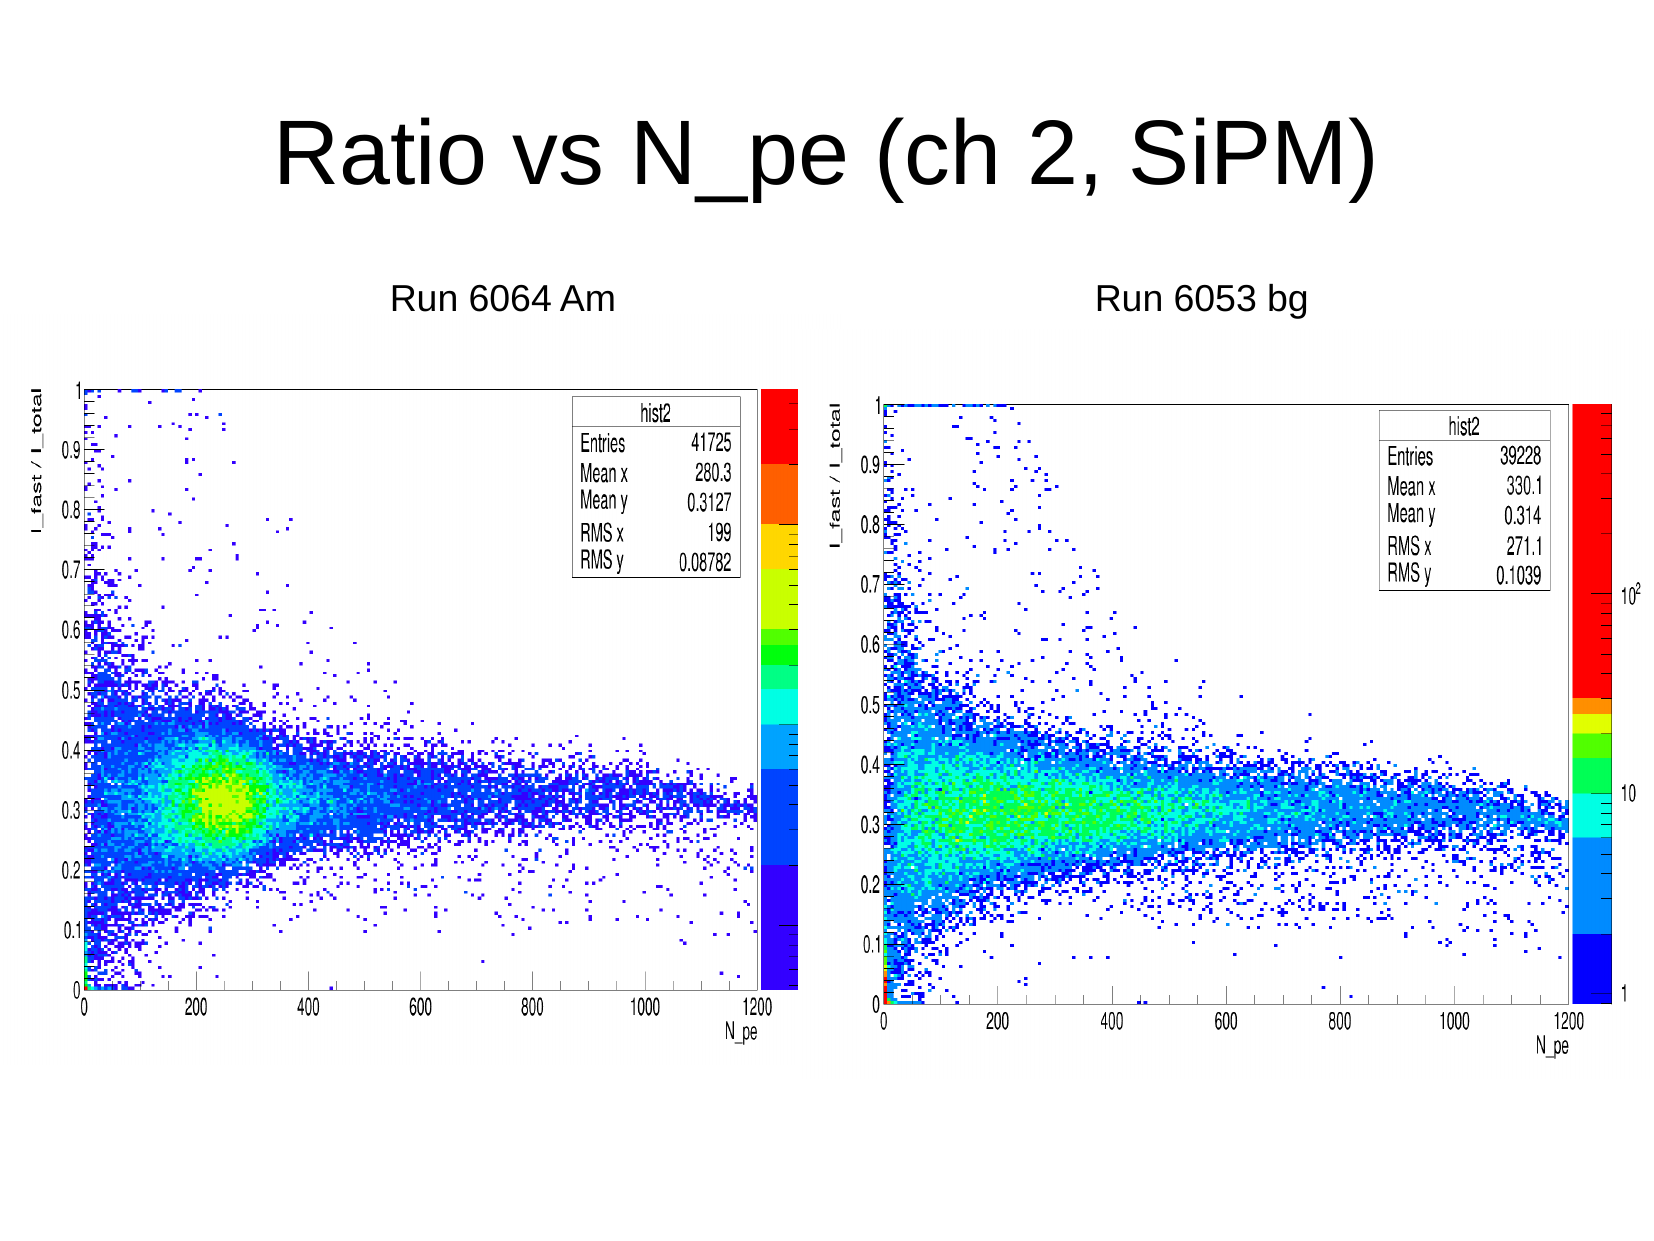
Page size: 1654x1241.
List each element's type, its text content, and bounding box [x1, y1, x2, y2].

text_box Run 6064 Am [375, 270, 751, 327]
text_box Run 6053 bg [1080, 270, 1456, 327]
title Ratio vs N_pe (ch 2, SiPM) [82, 49, 1571, 257]
picture [0, 314, 1654, 1079]
